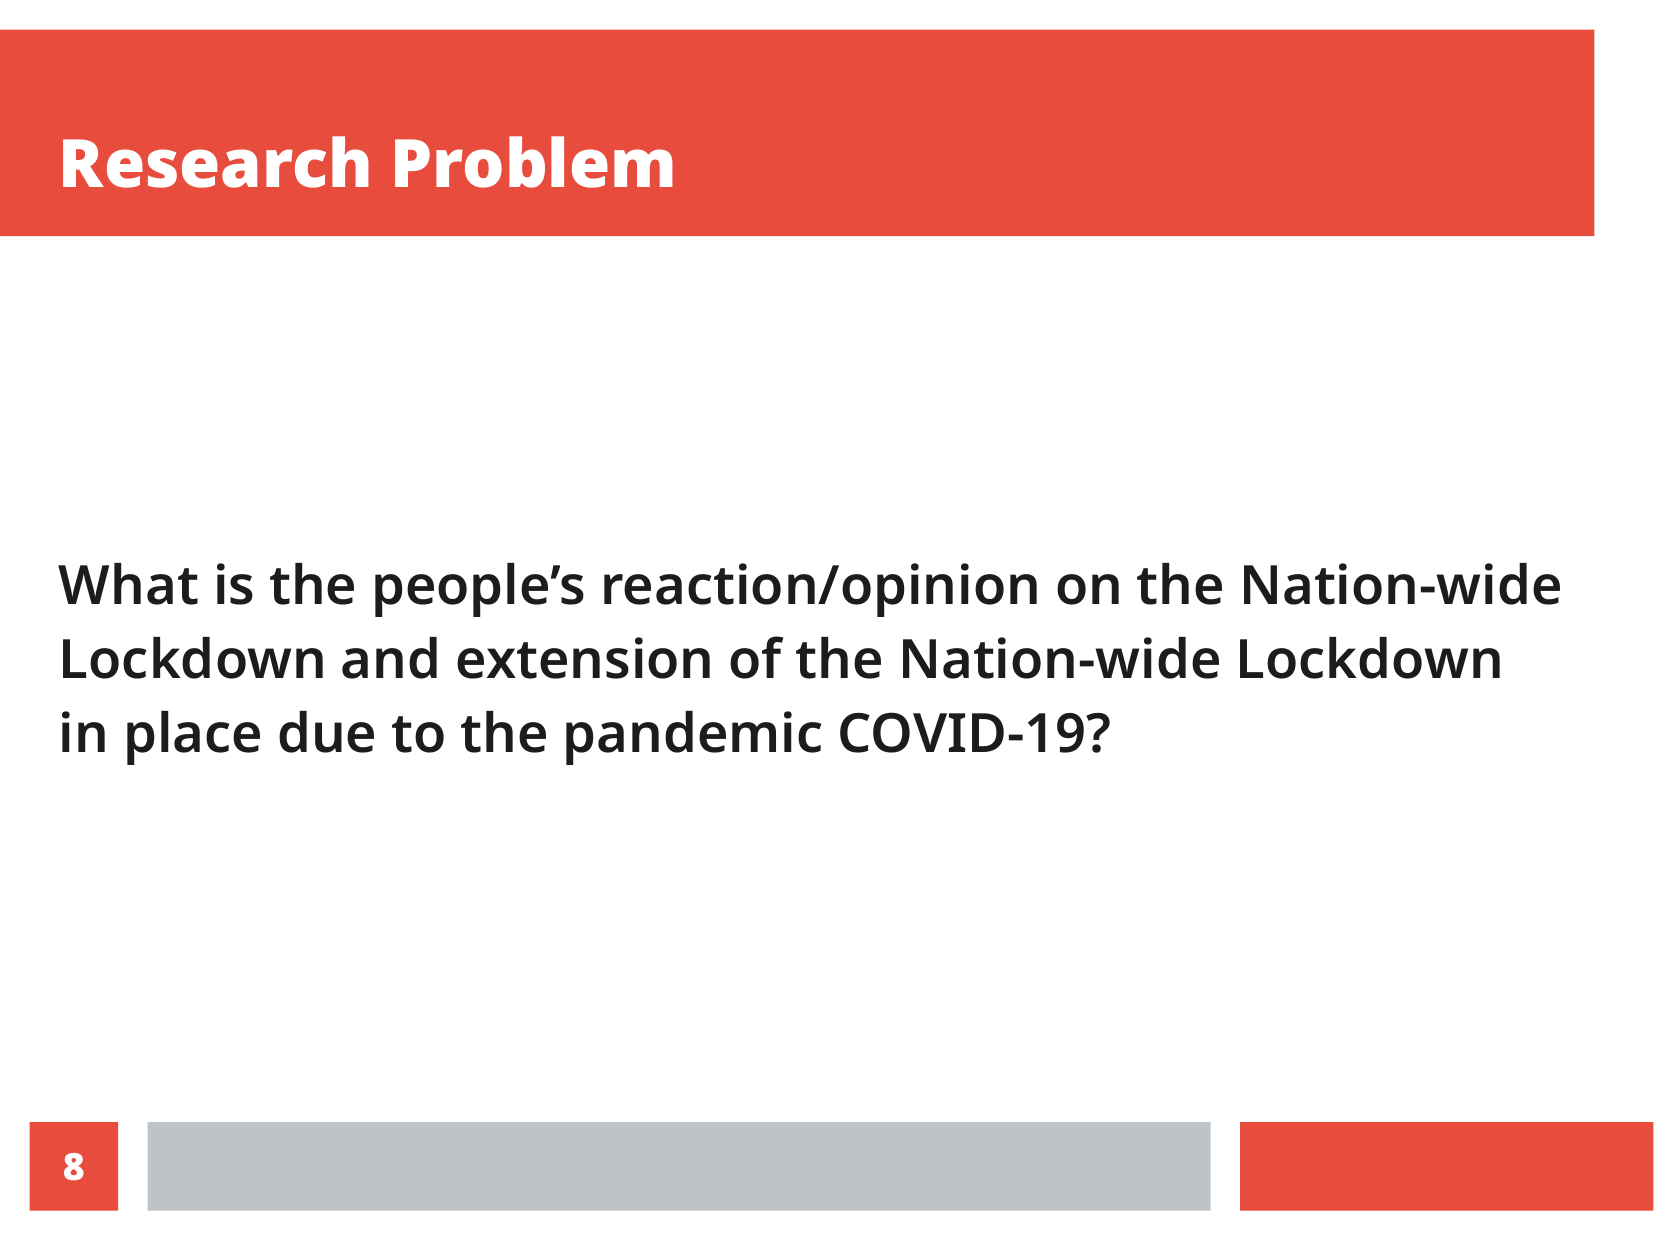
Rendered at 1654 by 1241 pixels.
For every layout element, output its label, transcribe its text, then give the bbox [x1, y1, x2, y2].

list What is the people’s reaction/opinion on the Nation-wide Lockdown and extension of the Nation-wide Lockdown in place due to the pandemic COVID-19? [59, 324, 1565, 1093]
title Research Problem [59, 59, 1595, 207]
